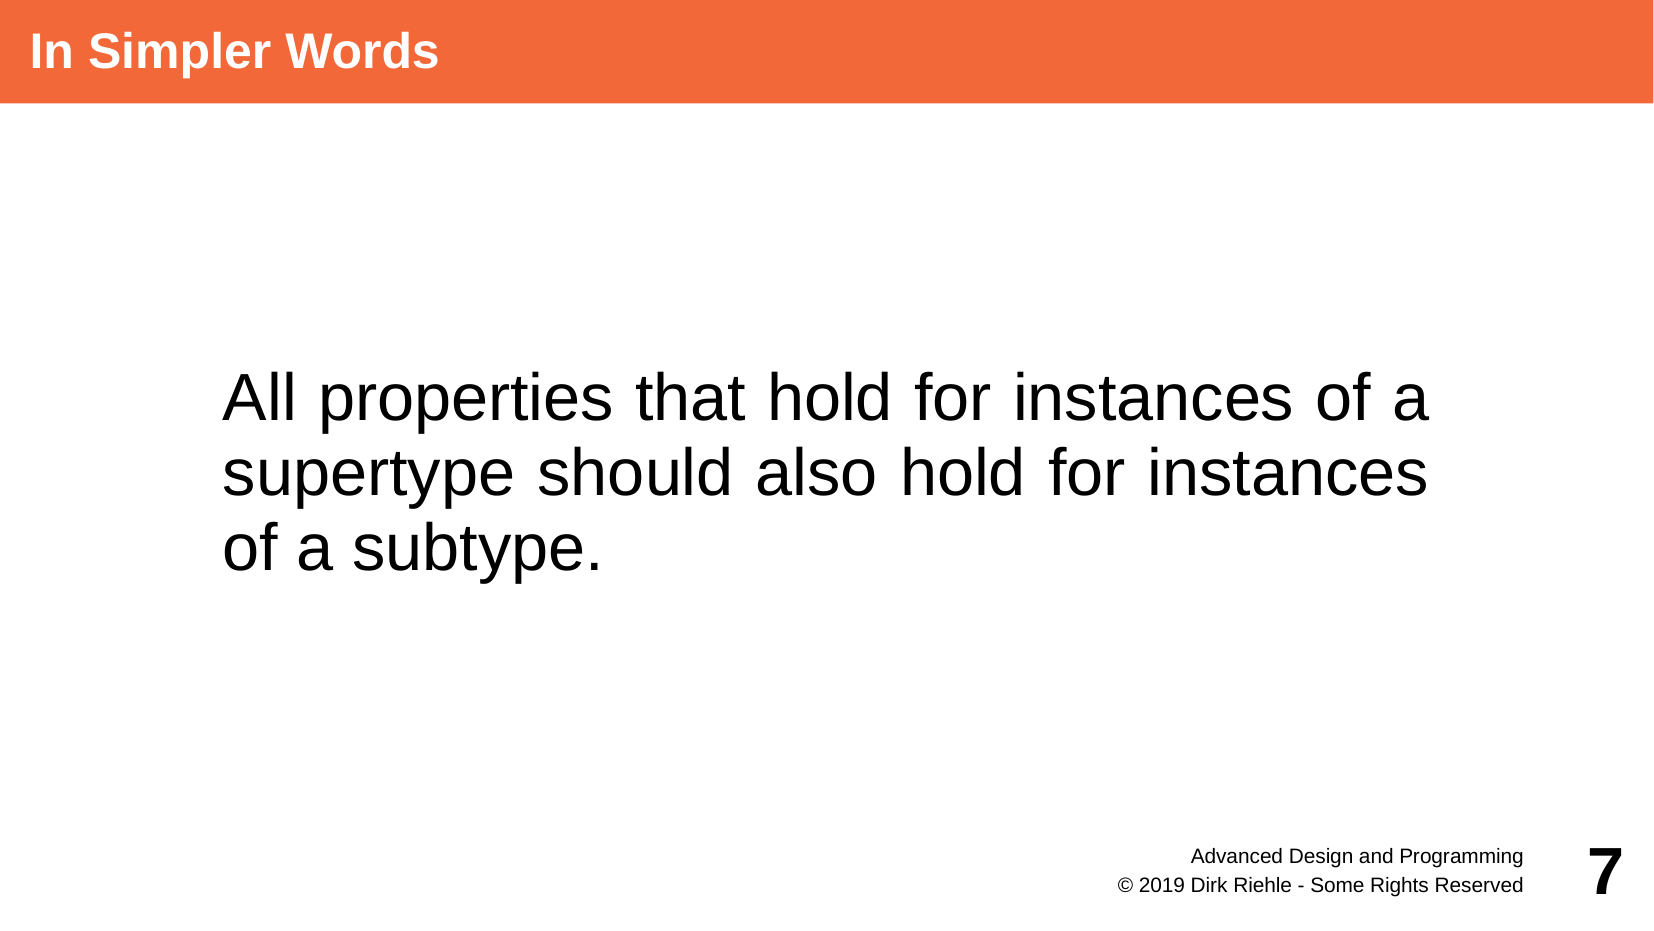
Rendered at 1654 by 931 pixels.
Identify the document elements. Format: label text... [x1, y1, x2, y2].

title In Simpler Words [0, 0, 1654, 104]
subtitle All properties that hold for instances of a supertype should also hold for instances of a subtype. [29, 132, 1625, 813]
